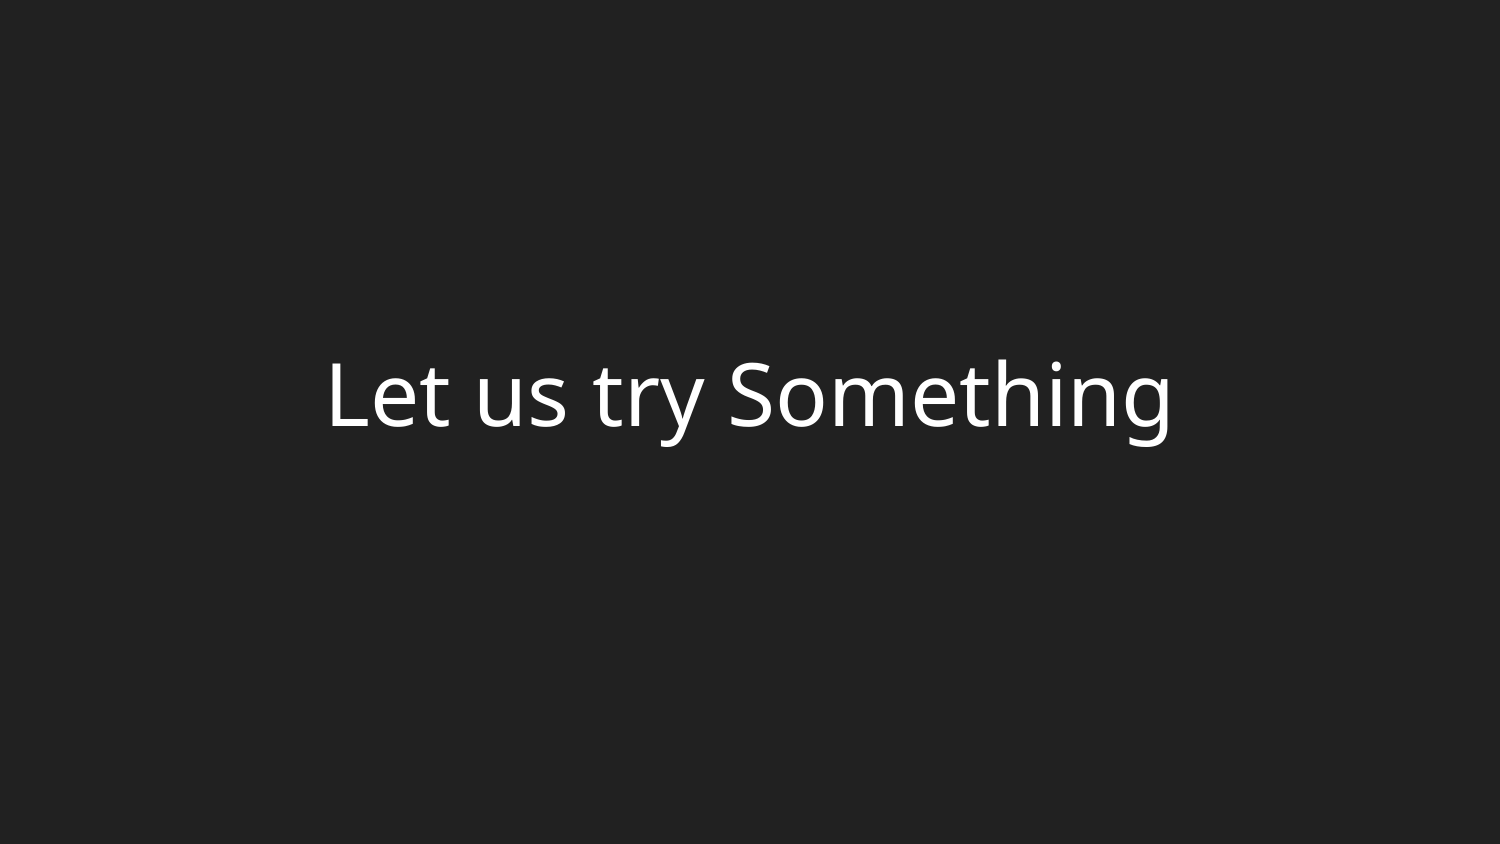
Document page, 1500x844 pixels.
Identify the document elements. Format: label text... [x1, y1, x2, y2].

title Let us try Something [51, 122, 1449, 459]
